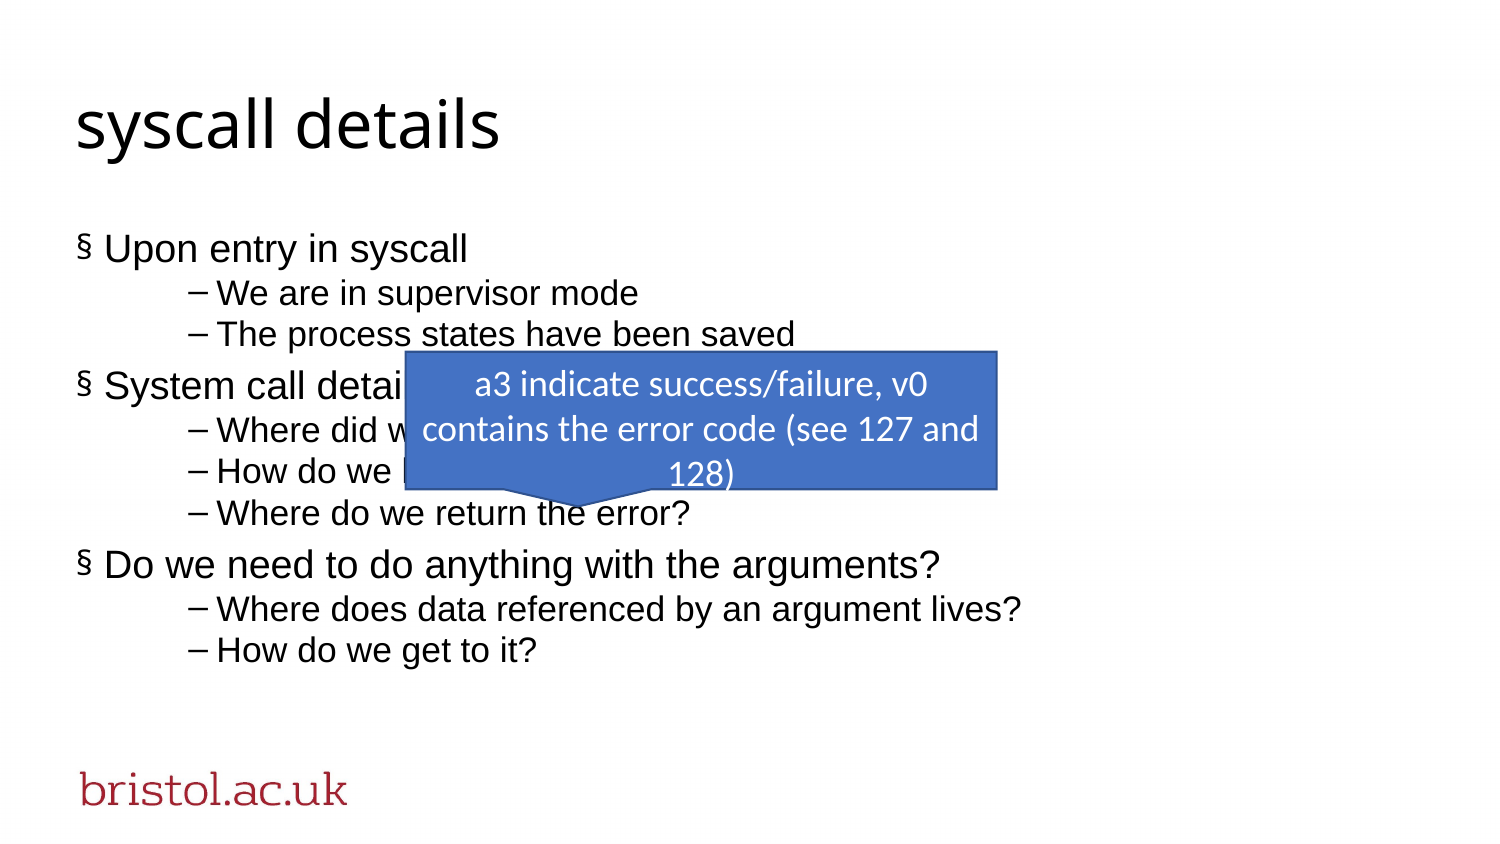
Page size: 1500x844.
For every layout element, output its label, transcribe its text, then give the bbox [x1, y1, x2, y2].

title syscall details [60, 44, 1440, 209]
text_box a3 indicate success/failure, v0 contains the error code (see 127 and 128) [405, 351, 997, 507]
list Upon entry in syscall We are in supervisor mode The process states have been saved System call details Where did we leave the arguments? How do we know which system call to execute? Where do we return the error? Do we need to do anything with the arguments? Where does data referenced by an argument lives? How do we get to it? [60, 224, 1440, 699]
